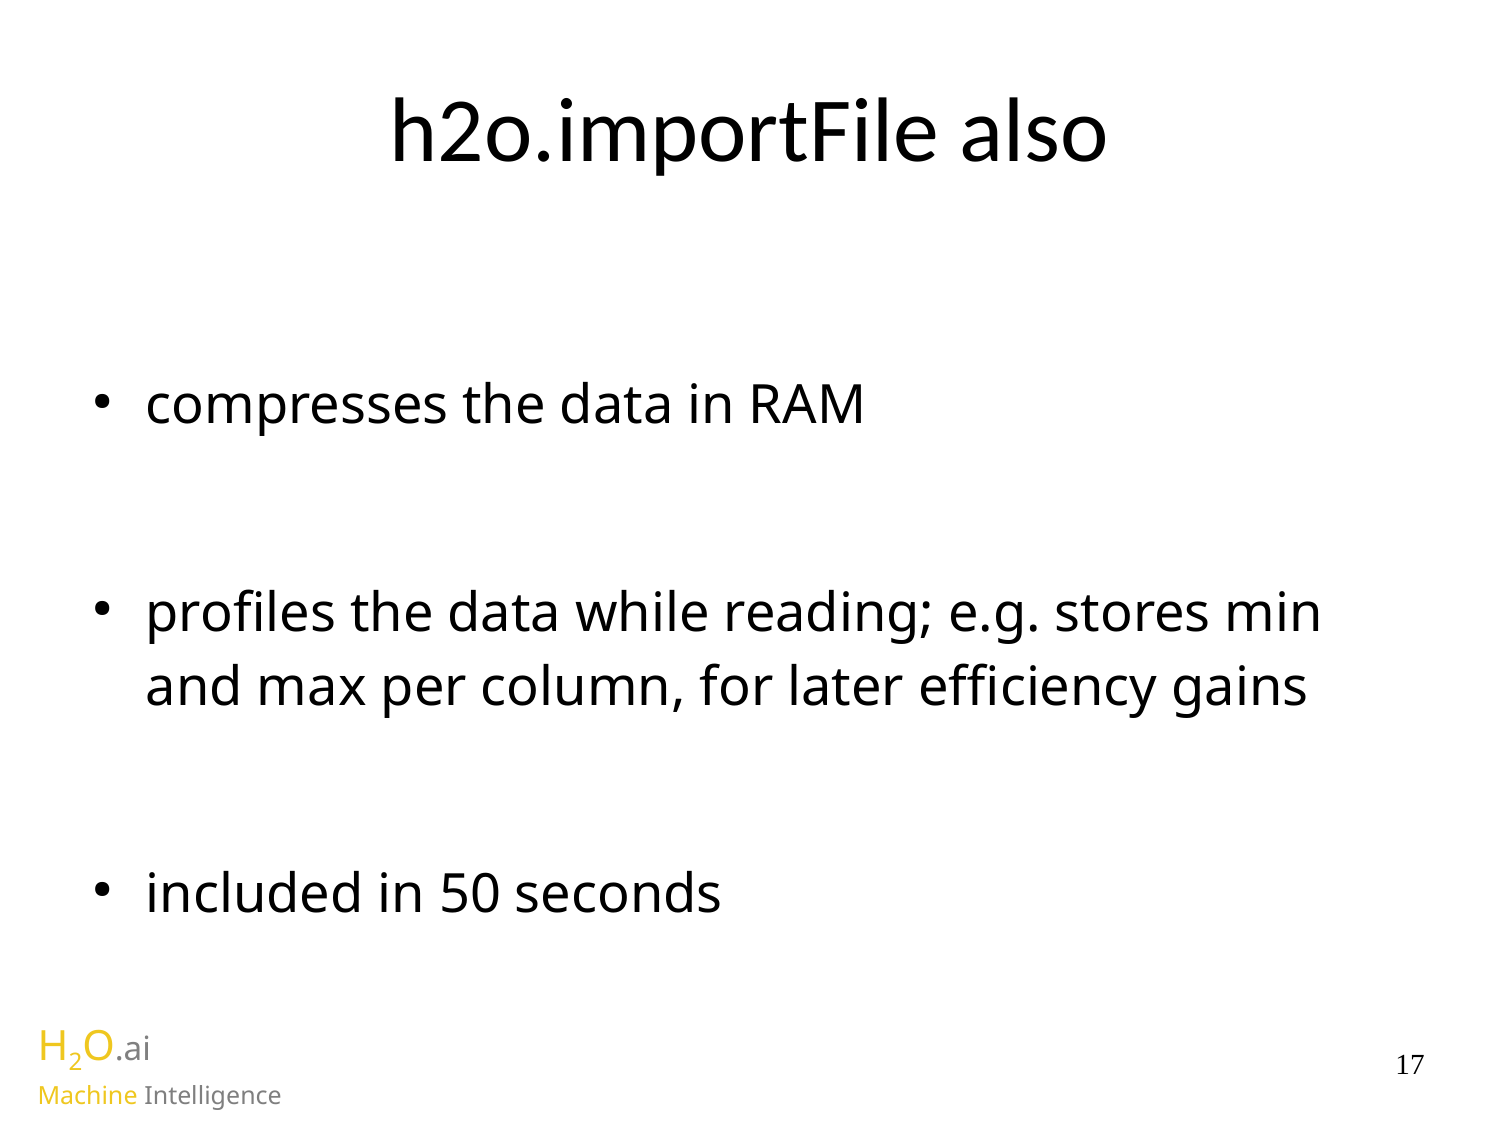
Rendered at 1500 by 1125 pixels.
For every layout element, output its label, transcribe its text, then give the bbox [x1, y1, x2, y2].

title h2o.importFile also [75, 15, 1425, 262]
list compresses the data in RAM profiles the data while reading; e.g. stores min and max per column, for later efficiency gains included in 50 seconds [75, 262, 1425, 931]
